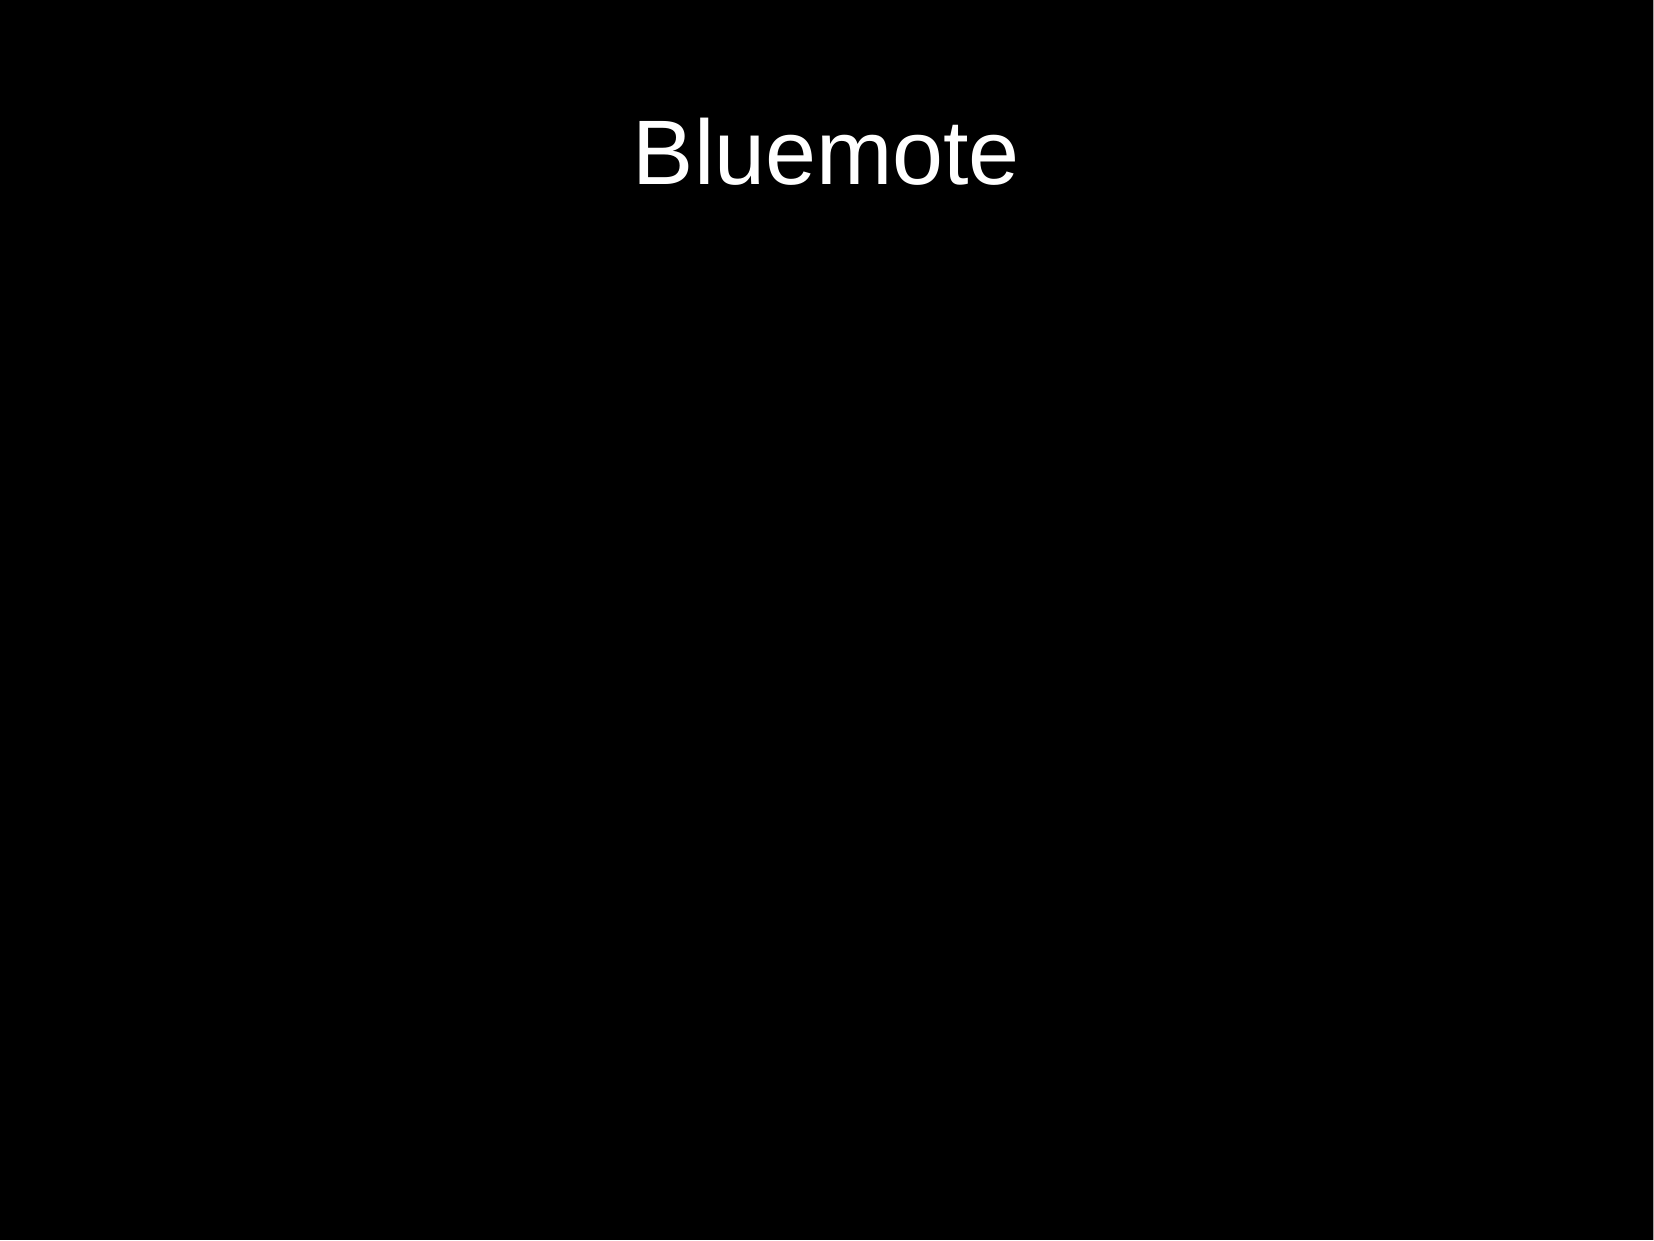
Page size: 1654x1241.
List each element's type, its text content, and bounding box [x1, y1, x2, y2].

title Bluemote [82, 49, 1571, 257]
